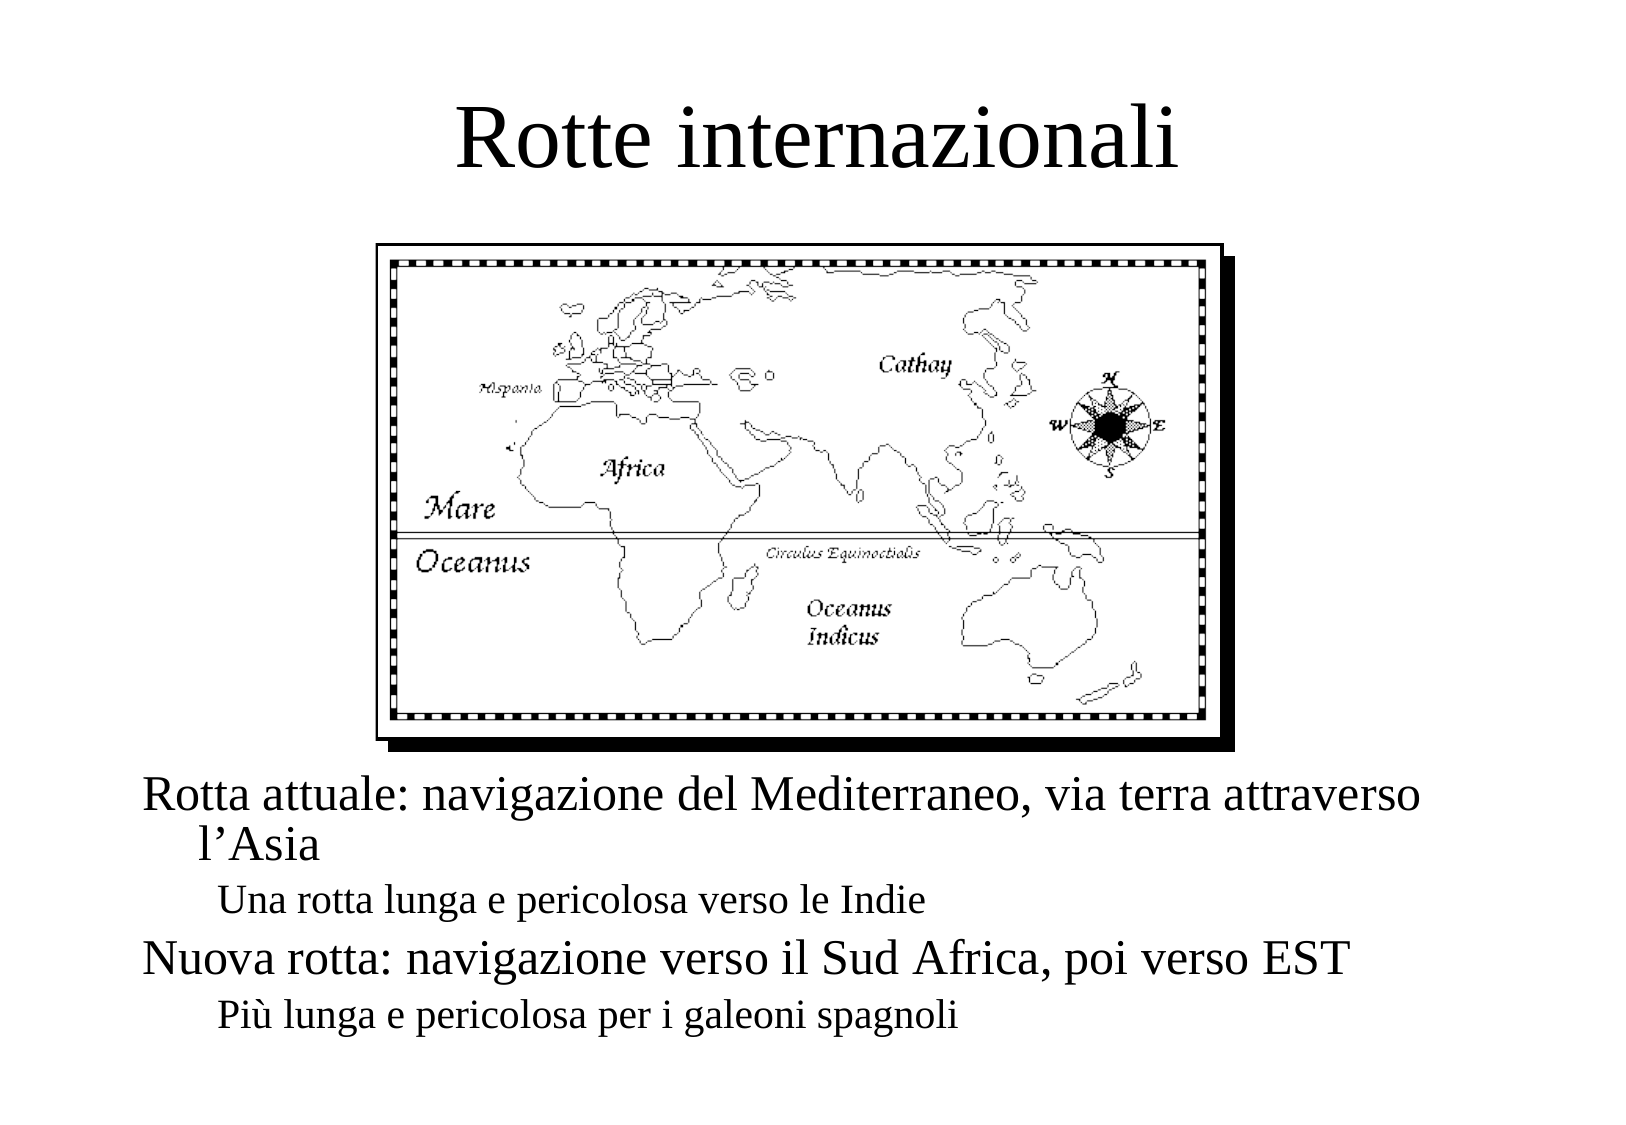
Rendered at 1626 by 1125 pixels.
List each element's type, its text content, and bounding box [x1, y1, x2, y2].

text_box [375, 243, 1235, 752]
list Rotta attuale: navigazione del Mediterraneo, via terra attraverso l’Asia Una rotta lunga e pericolosa verso le Indie Nuova rotta: navigazione verso il Sud Africa, poi verso EST Più lunga e pericolosa per i galeoni spagnoli [127, 763, 1509, 1125]
title Rotte internazionali [127, 42, 1509, 231]
